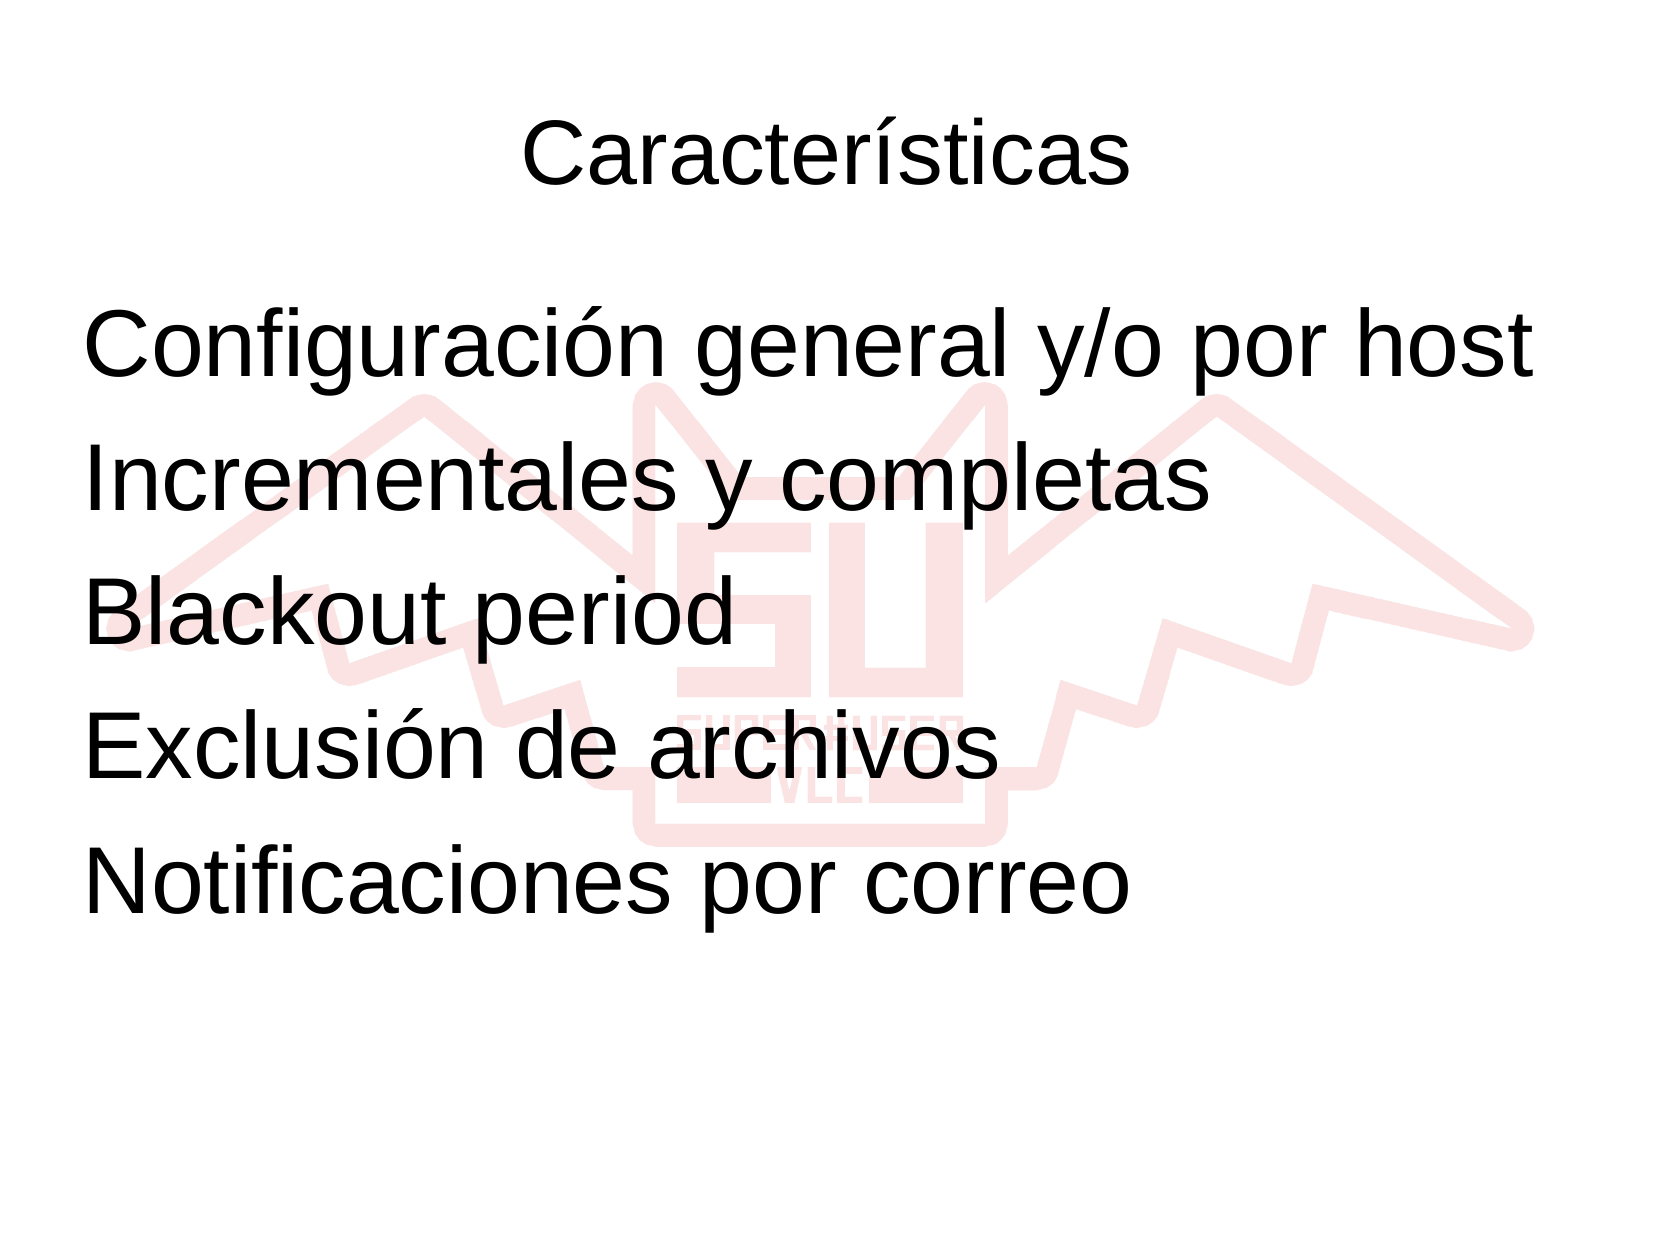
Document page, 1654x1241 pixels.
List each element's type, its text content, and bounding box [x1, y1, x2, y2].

list Configuración general y/o por host Incrementales y completas Blackout period Exclusión de archivos Notificaciones por correo [82, 290, 1571, 1010]
title Características [82, 49, 1571, 257]
